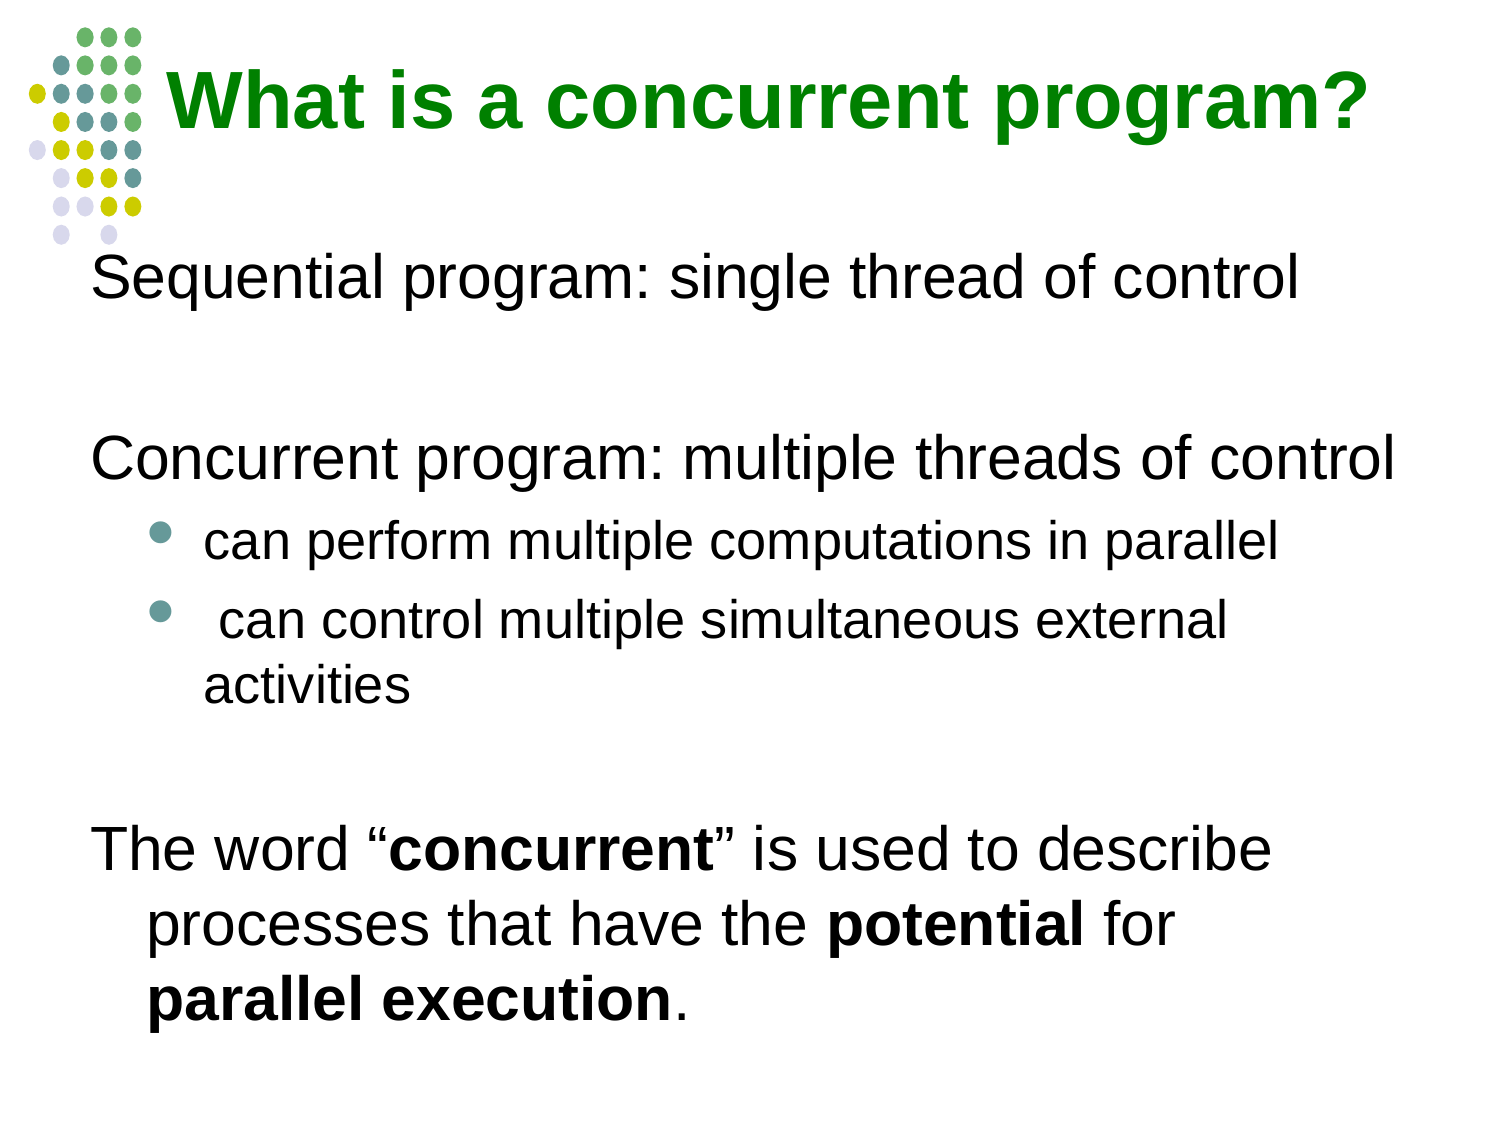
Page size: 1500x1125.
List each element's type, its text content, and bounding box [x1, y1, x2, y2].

title What is a concurrent program? [151, 40, 1390, 176]
list Sequential program: single thread of control Concurrent program: multiple threads of control can perform multiple computations in parallel can control multiple simultaneous external activities The word “concurrent” is used to describe processes that have the potential for parallel execution. [75, 228, 1426, 1125]
